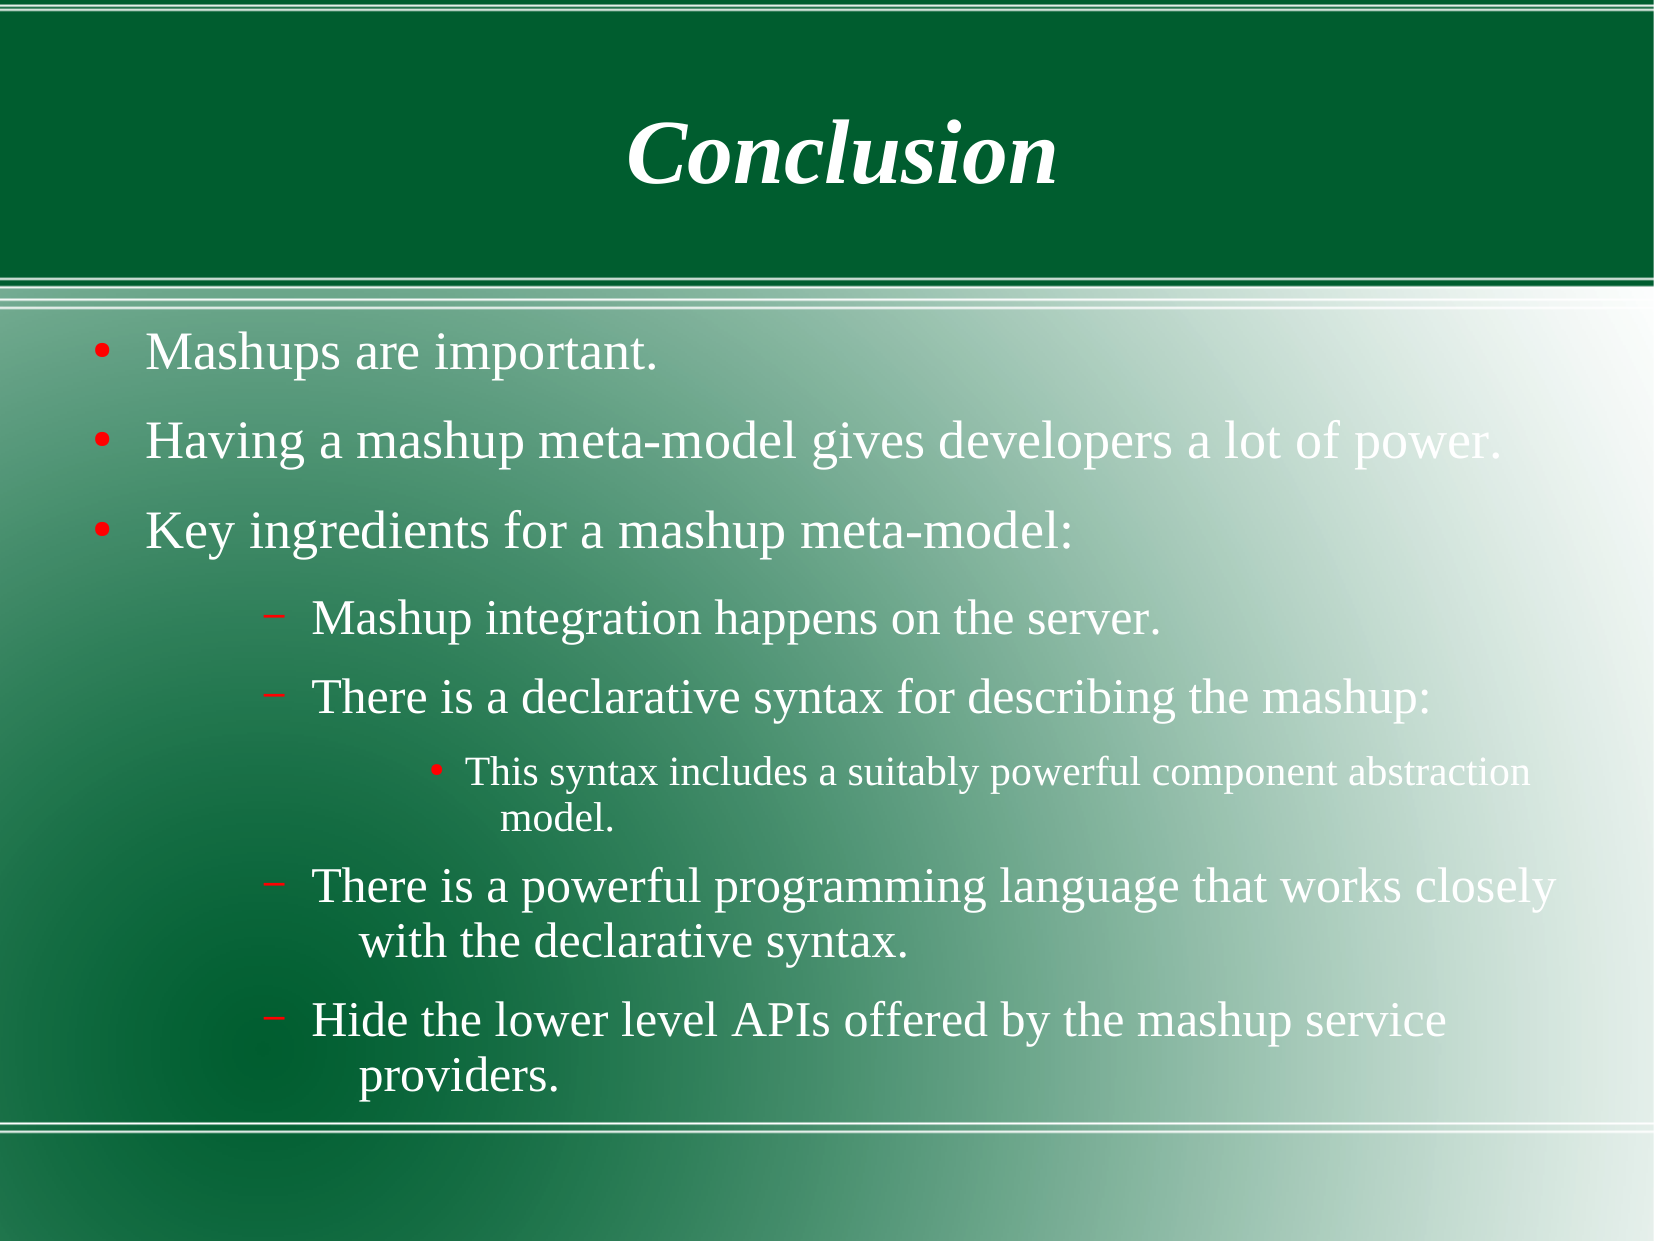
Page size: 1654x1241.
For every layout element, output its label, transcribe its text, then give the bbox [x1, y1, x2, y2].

picture [0, 0, 1654, 1241]
list Mashups are important. Having a mashup meta-model gives developers a lot of power. Key ingredients for a mashup meta-model: Mashup integration happens on the server. There is a declarative syntax for describing the mashup: This syntax includes a suitably powerful component abstraction model. There is a powerful programming language that works closely with the declarative syntax. Hide the lower level APIs offered by the mashup service providers. [75, 321, 1564, 1114]
title Conclusion [82, 49, 1571, 257]
